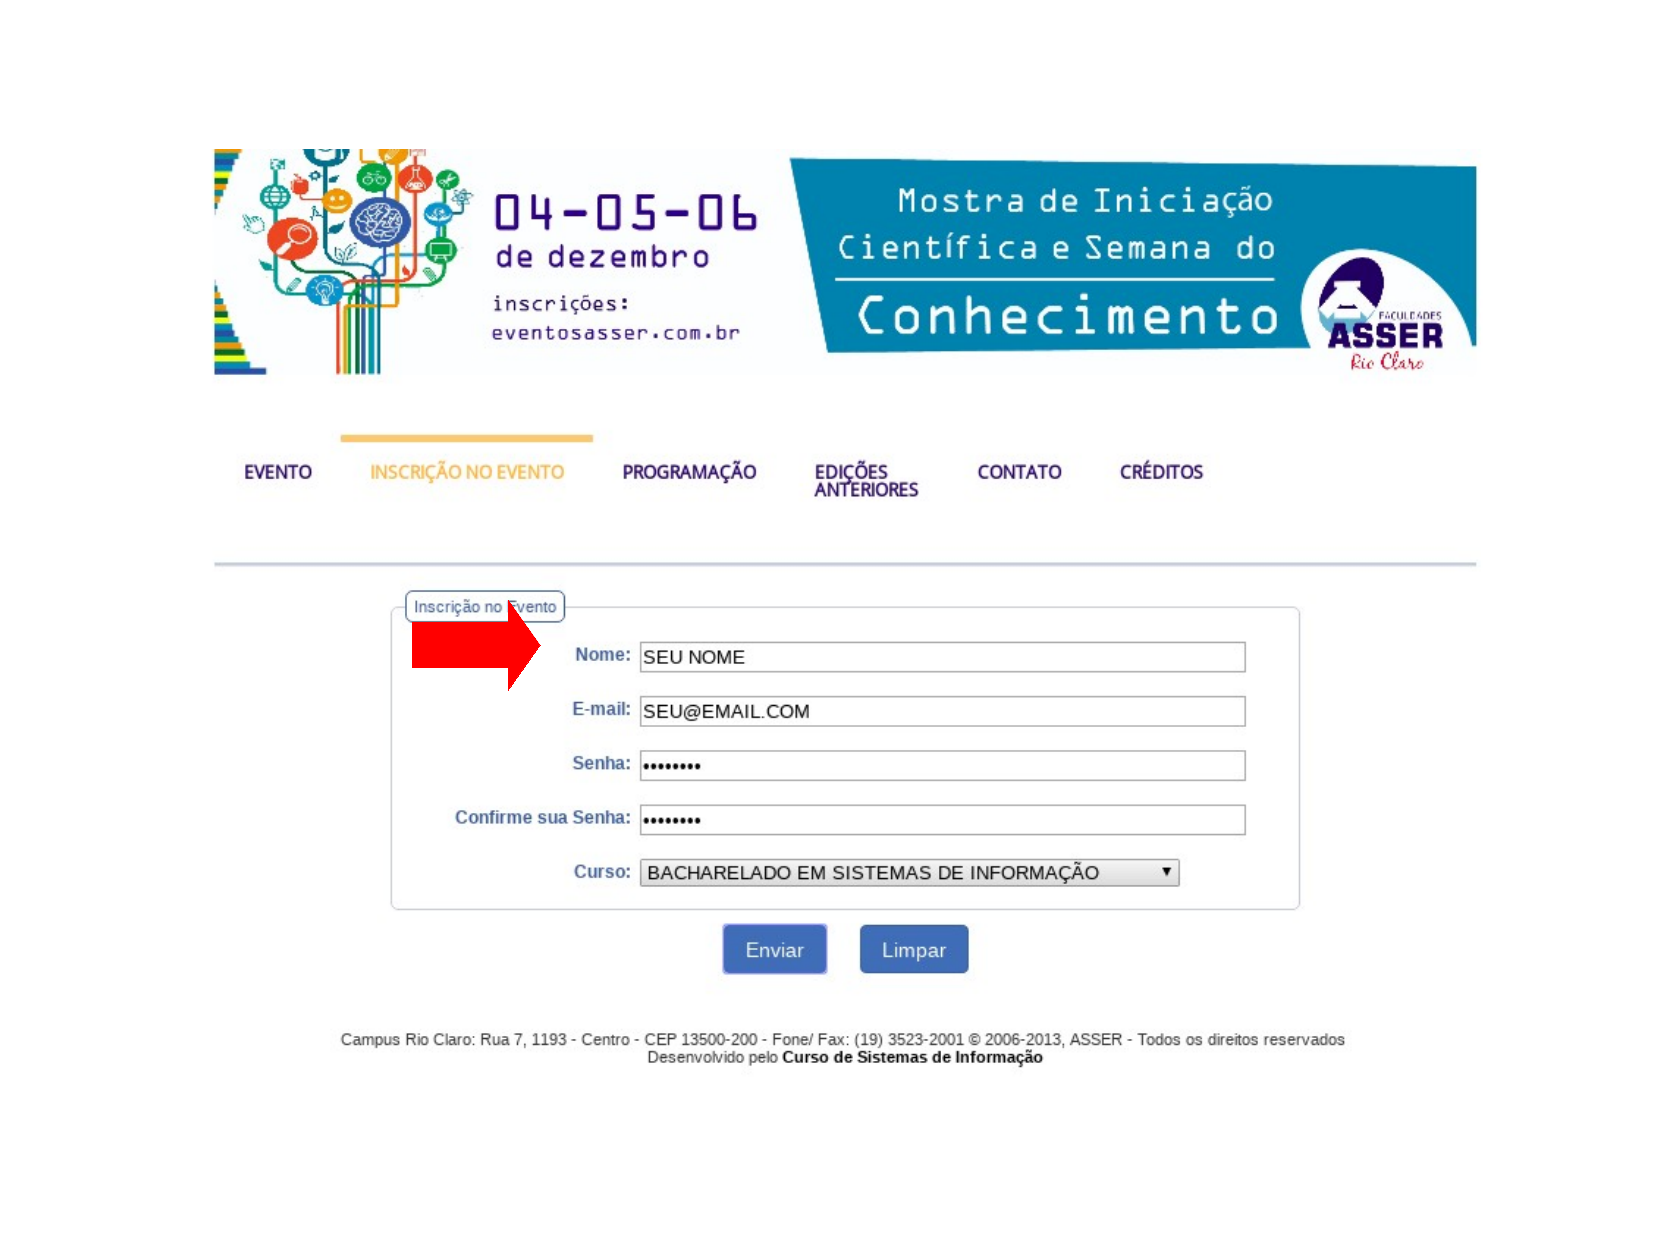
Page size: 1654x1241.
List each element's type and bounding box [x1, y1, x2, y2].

picture [2, 149, 1654, 1082]
text_box [412, 600, 541, 691]
